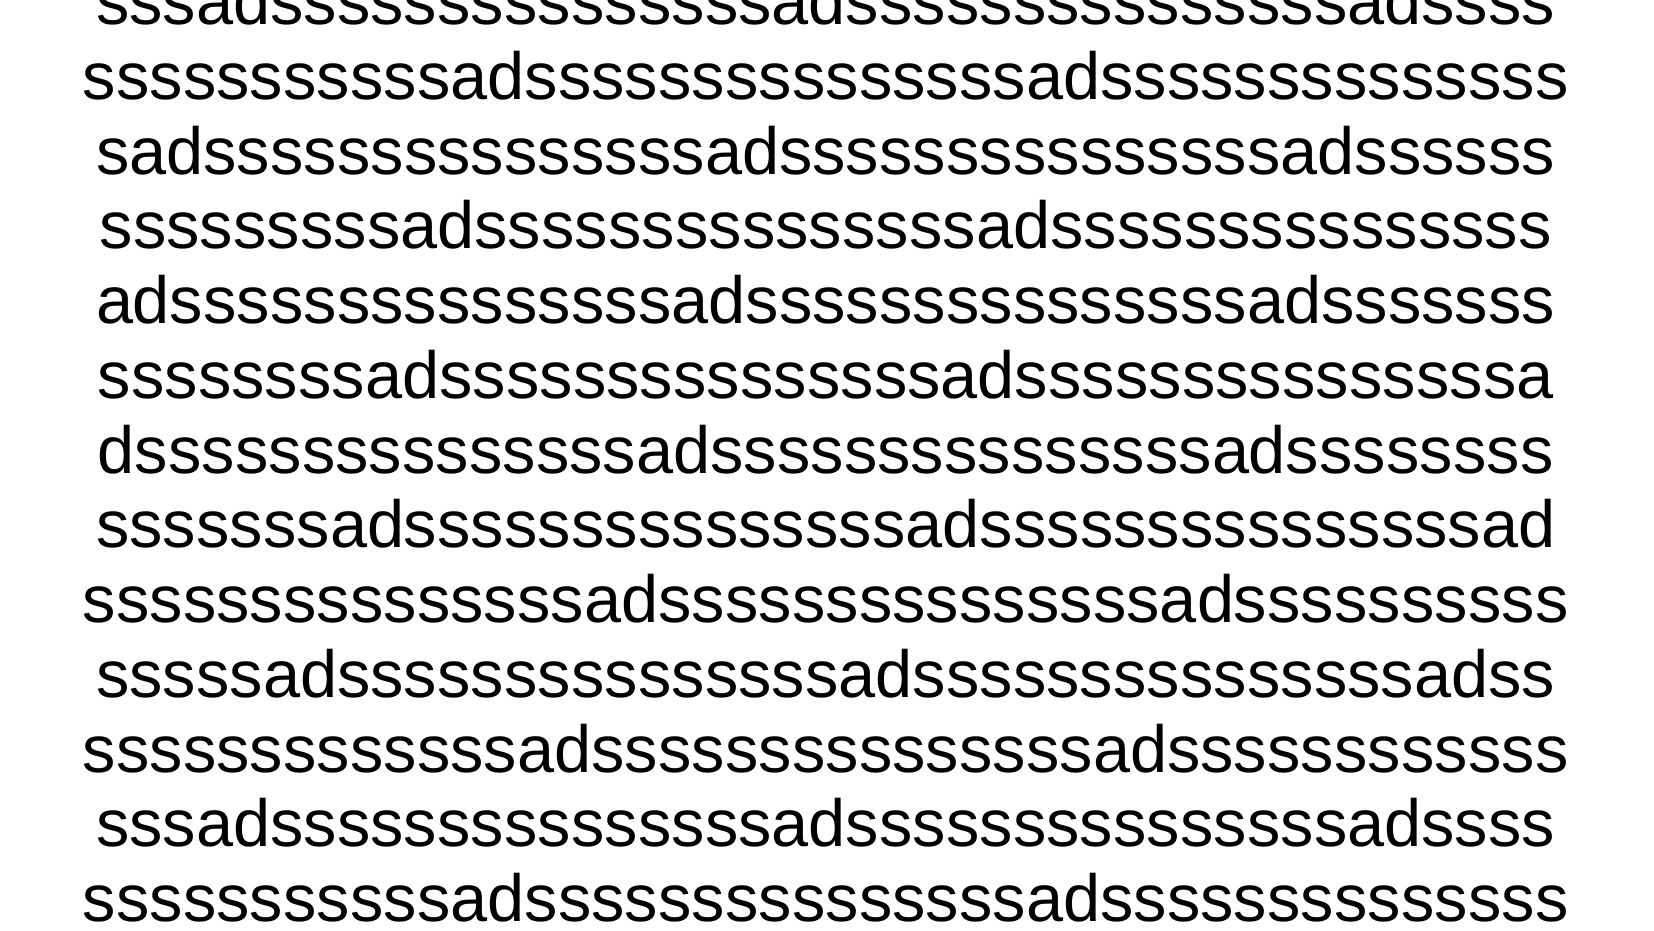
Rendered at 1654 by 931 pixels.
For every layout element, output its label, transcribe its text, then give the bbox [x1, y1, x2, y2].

subtitle adsssssssssssssssadsssssssssssssssadsssssssssssssssadsssssssssssssssadsssssssssssssssadsssssssssssssssadsssssssssssssssadsssssssssssssssadsssssssssssssssadsssssssssssssssadsssssssssssssssadsssssssssssssssadsssssssssssssssadsssssssssssssssadsssssssssssssssadsssssssssssssssadsssssssssssssssadsssssssssssssssadsssssssssssssssadsssssssssssssssadsssssssssssssssadsssssssssssssssadsssssssssssssssadsssssssssssssssadsssssssssssssssadsssssssssssssssadsssssssssssssssadsssssssssssssssadsssssssssssssssadsssssssssssssssadsssssssssssssssadsssssssssssssssadsssssssssssssssadsssssssssssssssadsssssssssssssssadsssssssssssssssadsssssssssssssssadsssssssssssssssadsssssssssssssssadsssssssssssssssadsssssssssssssssadsssssssssssssssadsssssssssssssssadsssssssssssssssadsssssssssssssssadsssssssssssssssadsssssssssssssssadsssssssssssssssadsssssssssssssssadsssssssssssssssadsssssssssssssssadsssssssssssssssadsssssssssssssssadsssssssssssssssadsssssssssssssssadsssssssssssssssadsssssssssssssssadsssssssssssssssadsssssssssssssssadsssssssssssssssadsssssssssssssssadsssssssssssssssadsssssssssssssssadsssssssssssssssadsssssssssssssssadsssssssssssssssadsssssssssssssssadsssssssssssssssadsssssssssssssssadsssssssssssssss [82, 0, 1571, 931]
